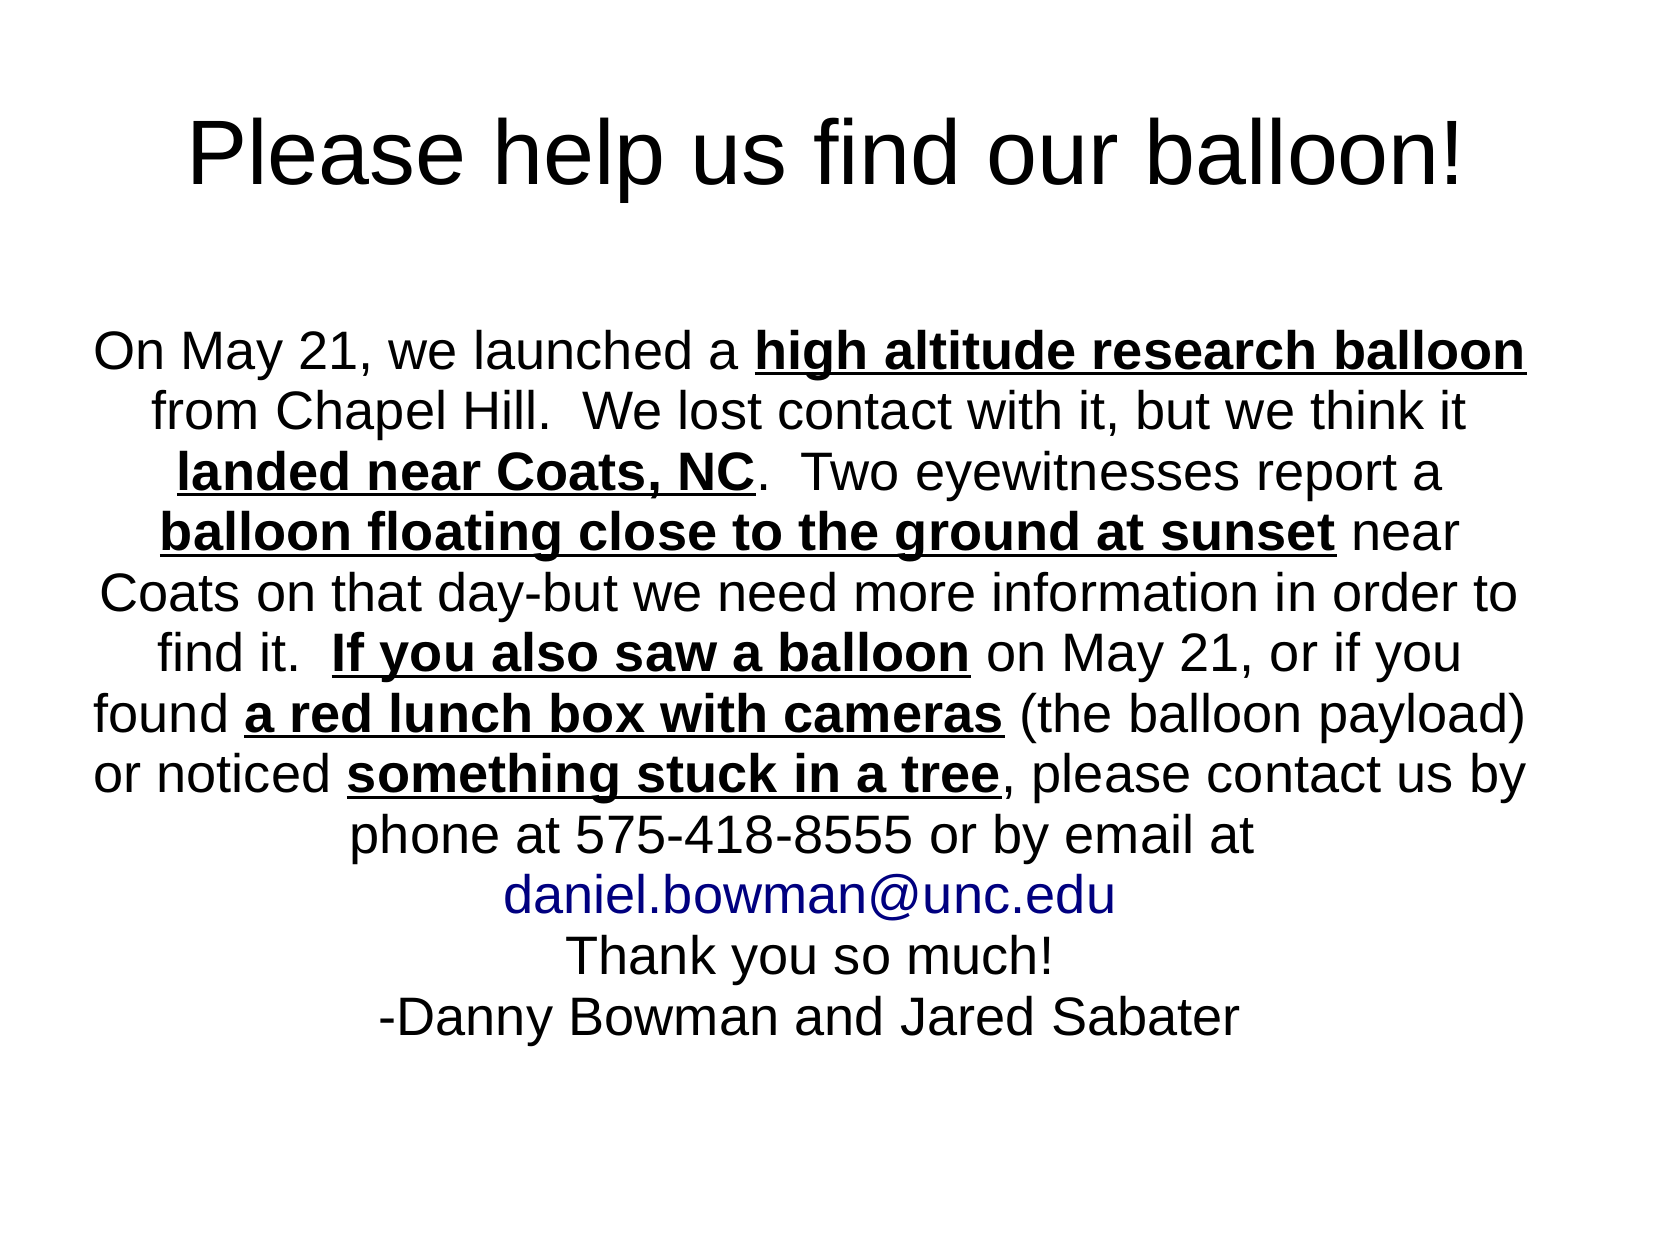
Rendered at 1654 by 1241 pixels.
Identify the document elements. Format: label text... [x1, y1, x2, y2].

title Please help us find our balloon! [82, 49, 1571, 257]
subtitle On May 21, we launched a high altitude research balloon from Chapel Hill. We lost contact with it, but we think it landed near Coats, NC. Two eyewitnesses report a balloon floating close to the ground at sunset near Coats on that day-but we need more information in order to find it. If you also saw a balloon on May 21, or if you found a red lunch box with cameras (the balloon payload) or noticed something stuck in a tree, please contact us by phone at 575-418-8555 or by email at daniel.bowman@unc.edu Thank you so much! -Danny Bowman and Jared Sabater [82, 286, 1538, 1081]
